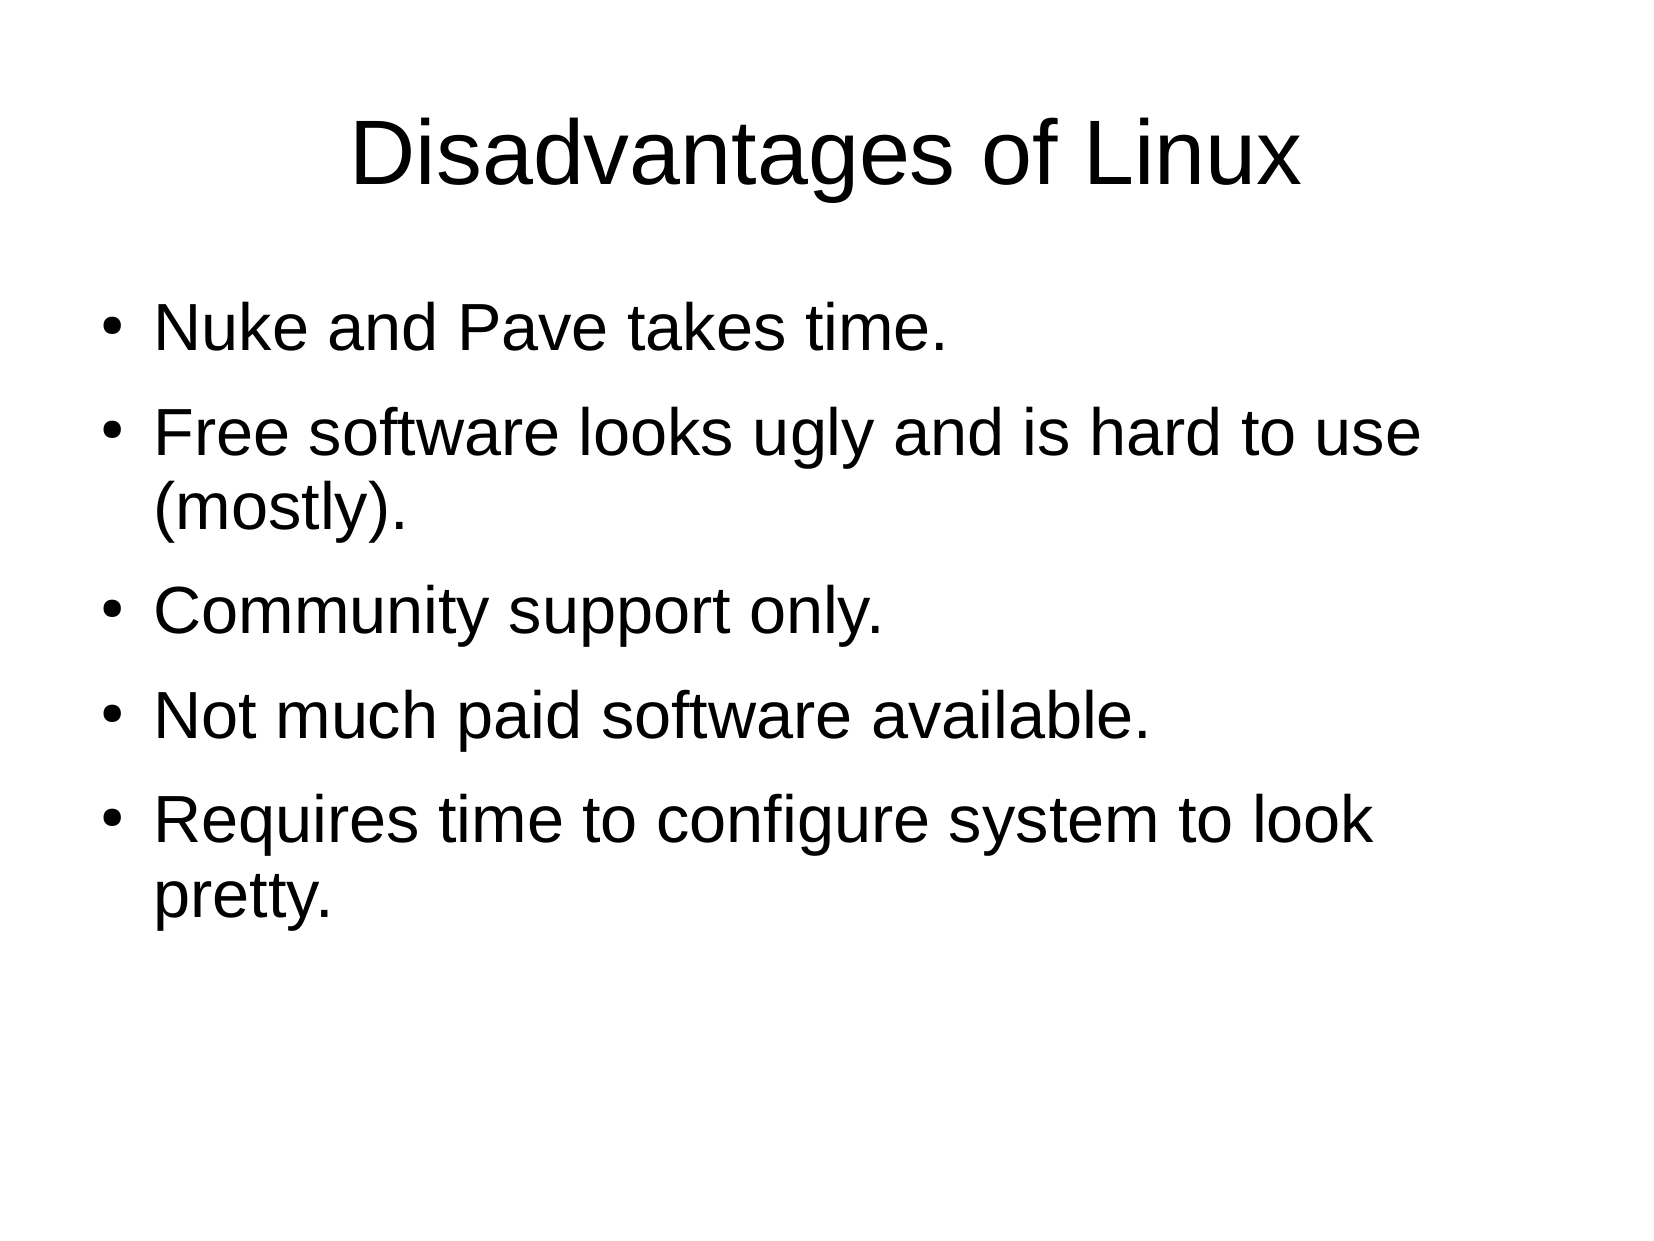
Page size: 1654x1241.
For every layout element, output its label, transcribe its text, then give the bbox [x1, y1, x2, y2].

list Nuke and Pave takes time. Free software looks ugly and is hard to use (mostly). Community support only. Not much paid software available. Requires time to configure system to look pretty. [82, 290, 1571, 1010]
title Disadvantages of Linux [82, 49, 1571, 257]
